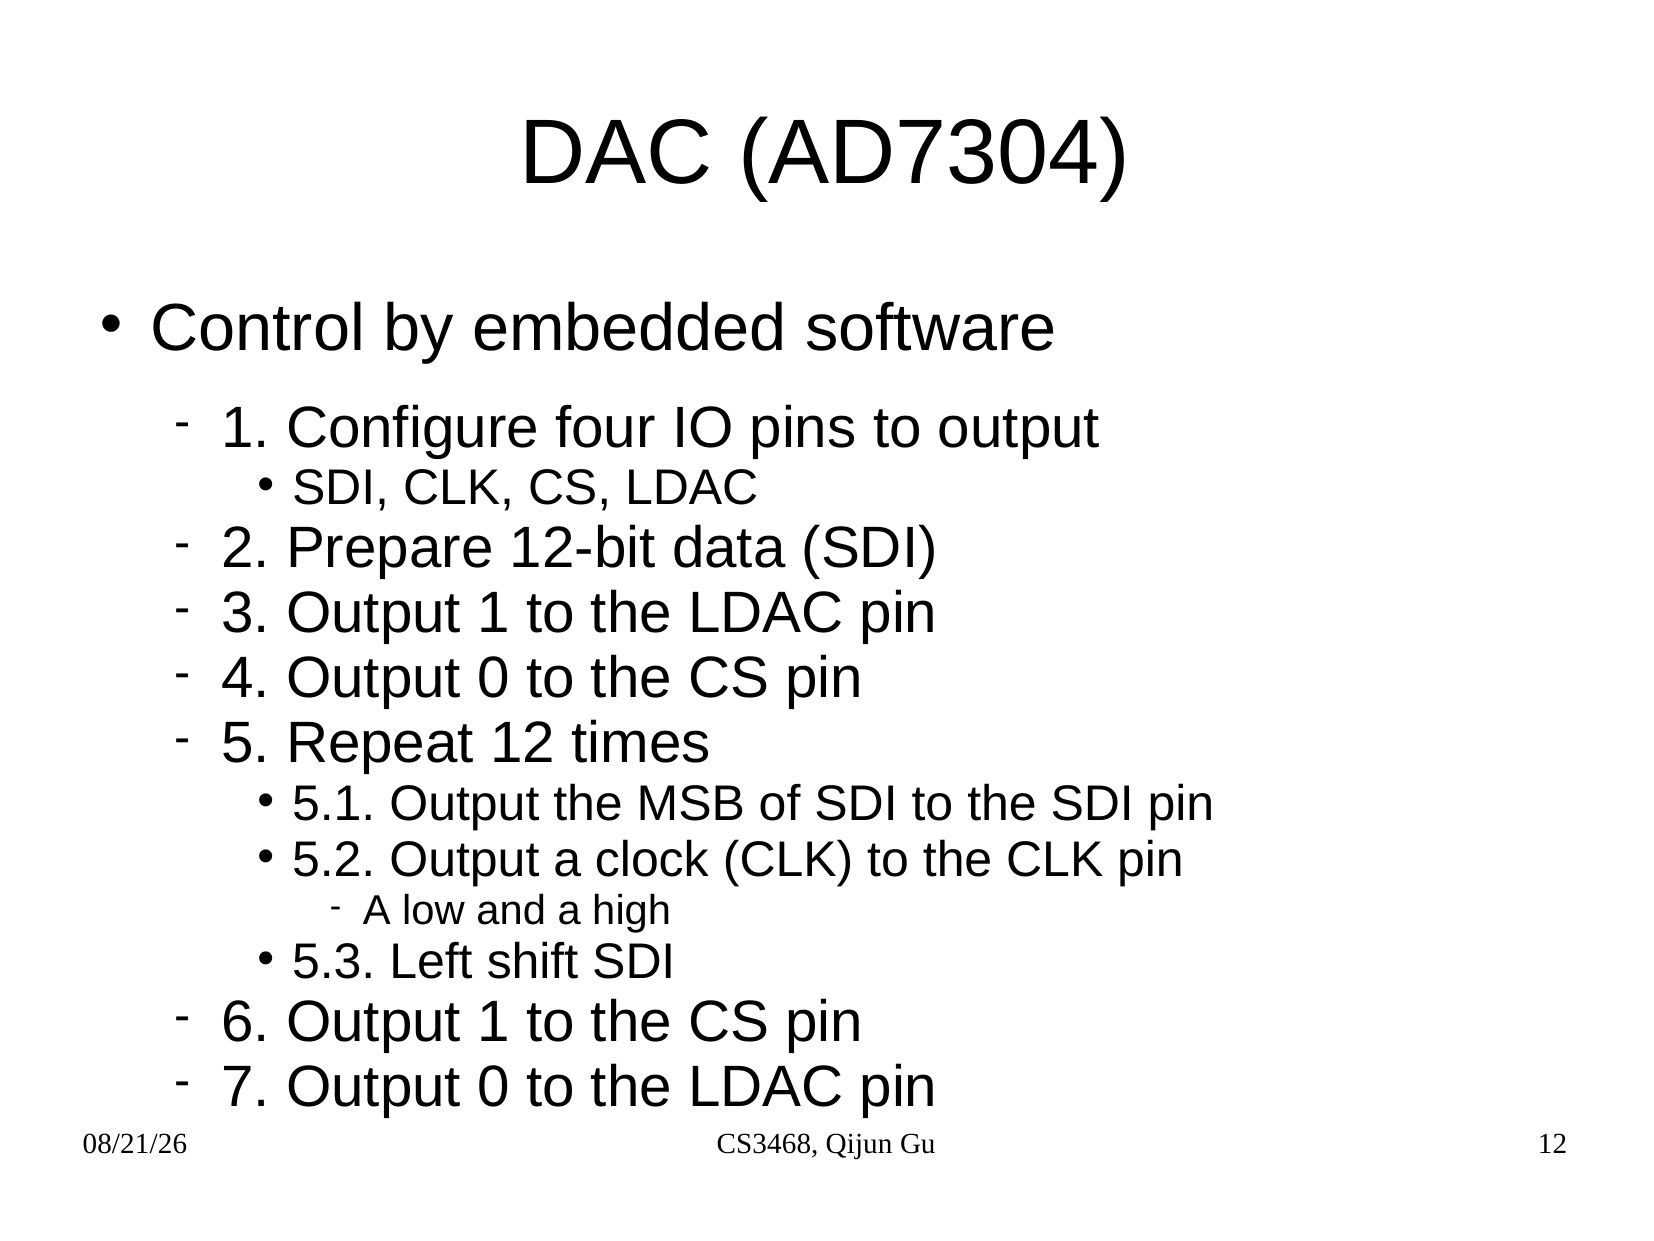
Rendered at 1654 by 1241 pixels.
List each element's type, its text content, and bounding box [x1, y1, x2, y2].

title DAC (AD7304) [82, 56, 1568, 247]
list Control by embedded software 1. Configure four IO pins to output SDI, CLK, CS, LDAC 2. Prepare 12-bit data (SDI) 3. Output 1 to the LDAC pin 4. Output 0 to the CS pin 5. Repeat 12 times 5.1. Output the MSB of SDI to the SDI pin 5.2. Output a clock (CLK) to the CLK pin A low and a high 5.3. Left shift SDI 6. Output 1 to the CS pin 7. Output 0 to the LDAC pin [82, 290, 1568, 1120]
